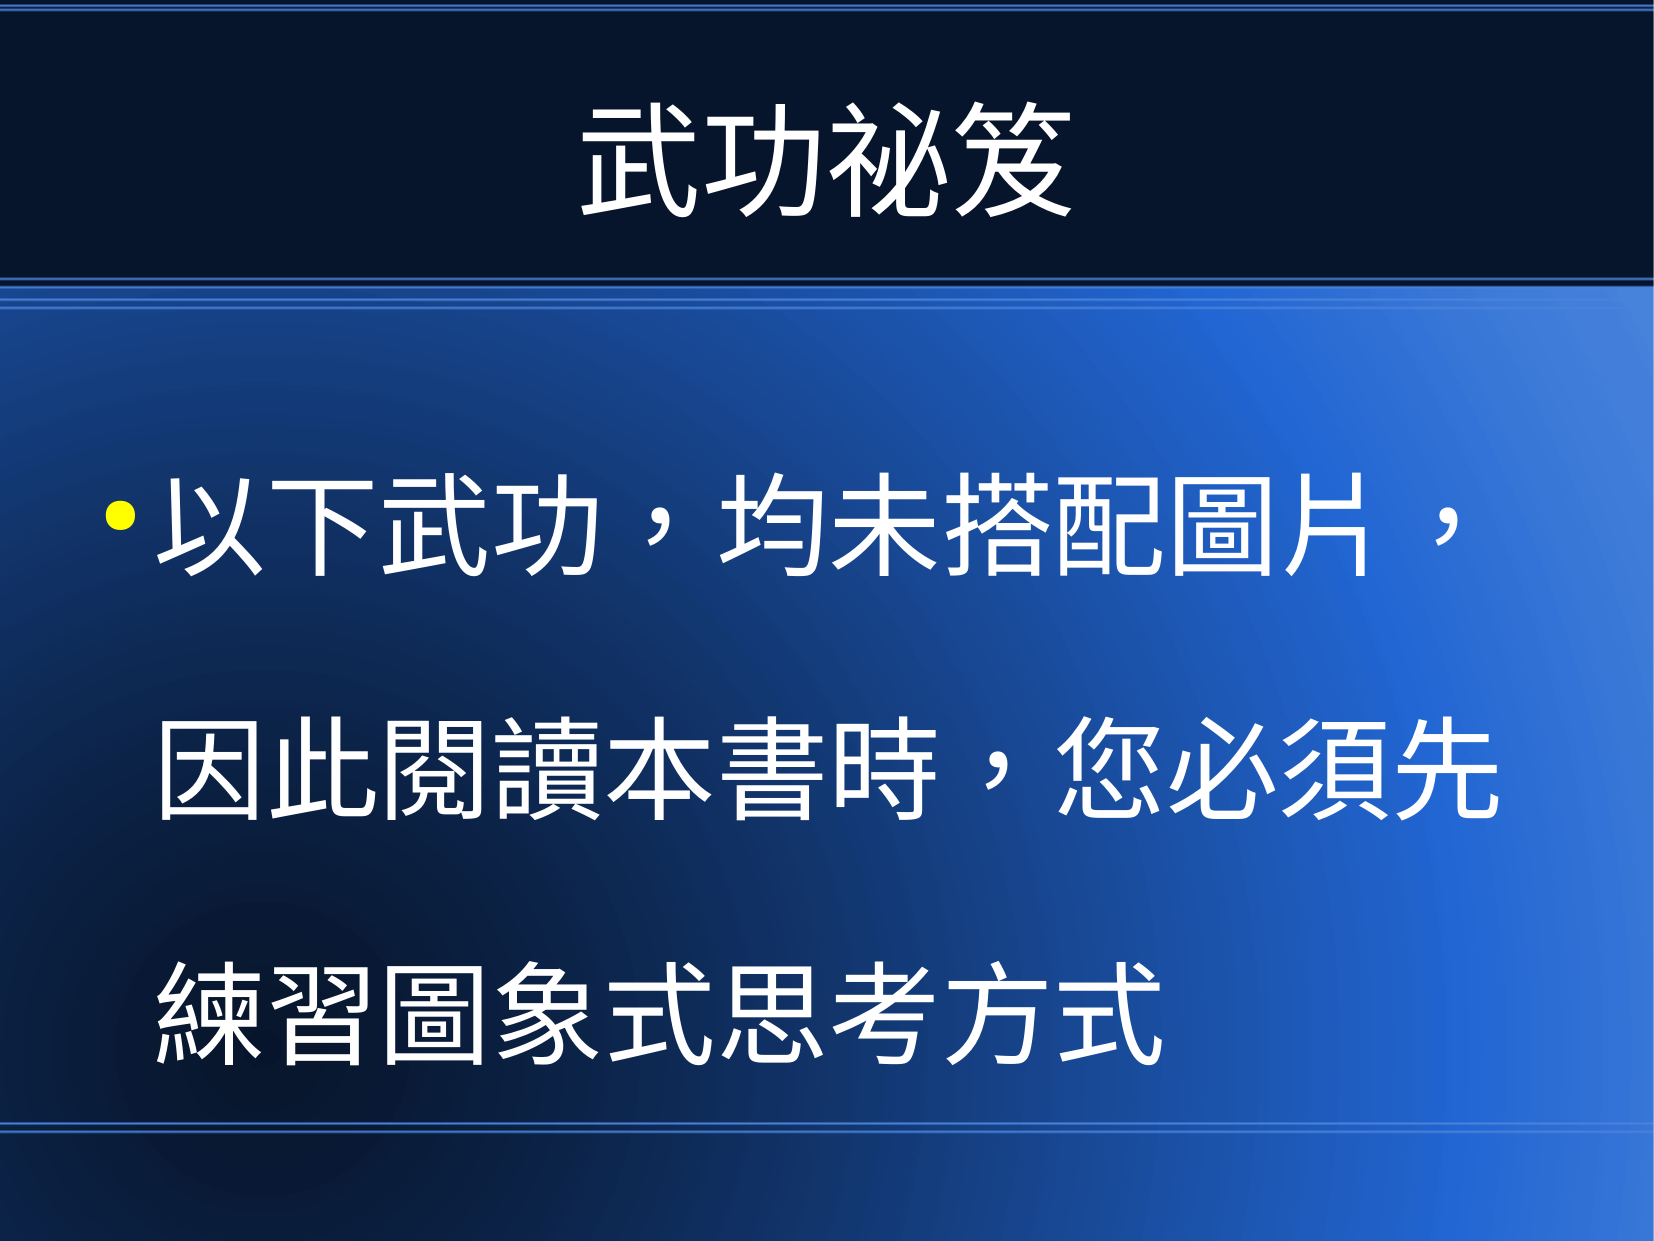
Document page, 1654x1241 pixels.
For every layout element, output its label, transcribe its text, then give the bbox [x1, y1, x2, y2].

list 以下武功，均未搭配圖片，因此閱讀本書時，您必須先練習圖象式思考方式 [82, 355, 1571, 1241]
title 武功祕笈 [82, 49, 1571, 257]
picture [0, 0, 1654, 1241]
